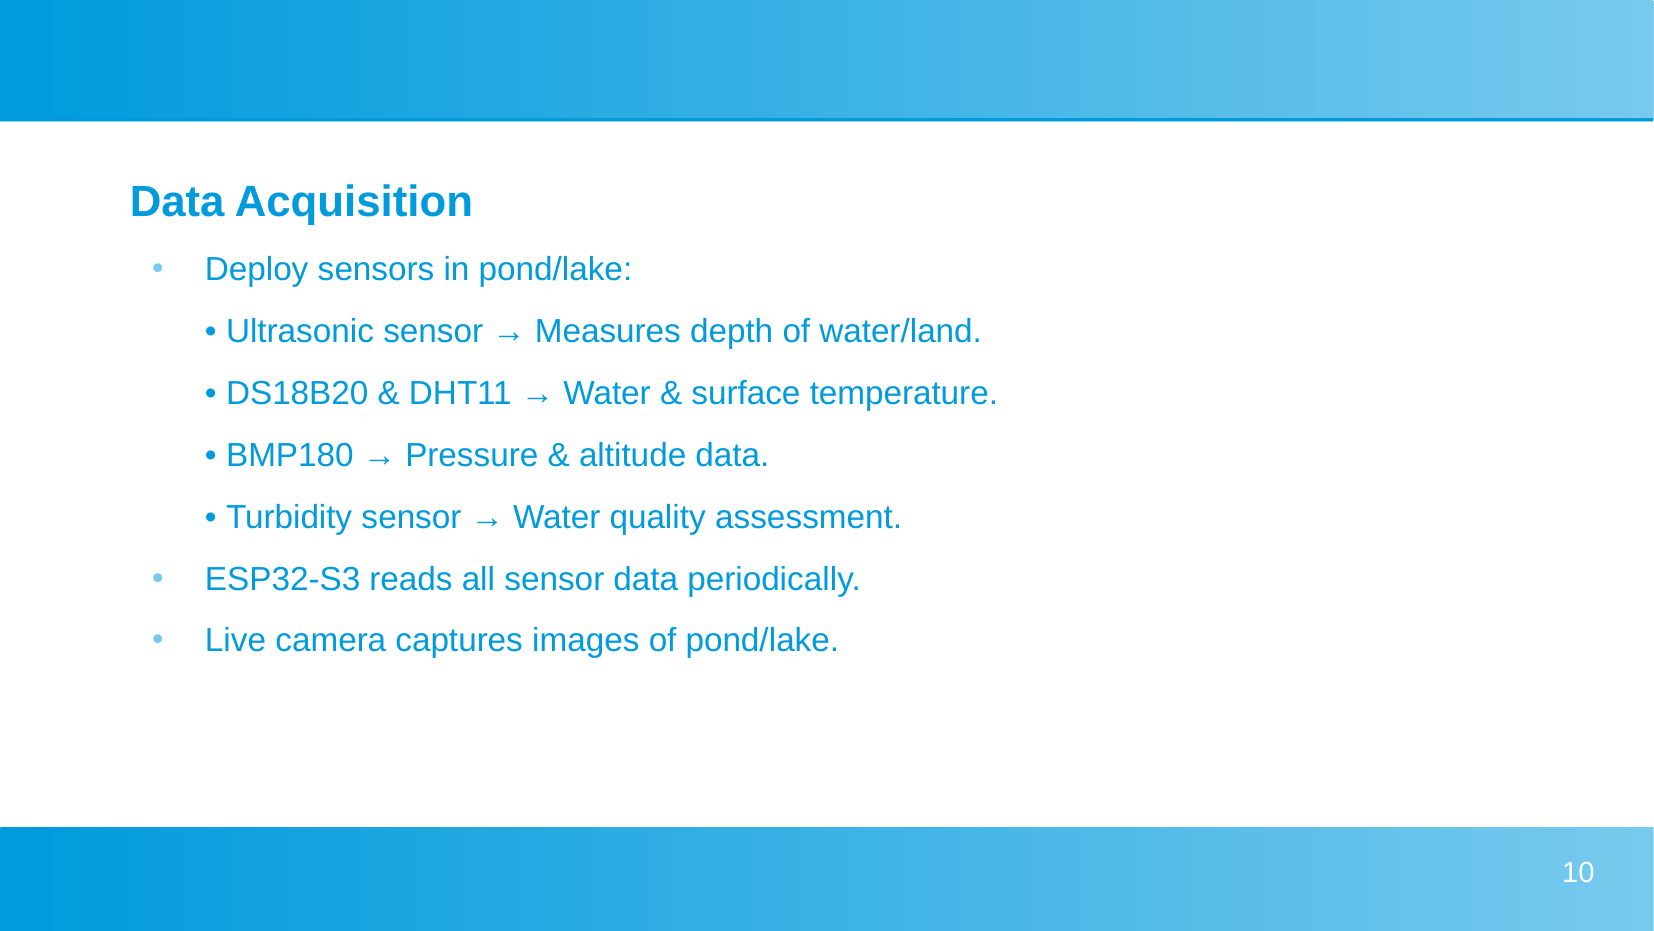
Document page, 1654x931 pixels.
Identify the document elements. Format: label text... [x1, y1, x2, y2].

list Data Acquisition Deploy sensors in pond/lake: • Ultrasonic sensor → Measures depth of water/land. • DS18B20 & DHT11 → Water & surface temperature. • BMP180 → Pressure & altitude data. • Turbidity sensor → Water quality assessment. ESP32-S3 reads all sensor data periodically. Live camera captures images of pond/lake. [59, 177, 1595, 768]
